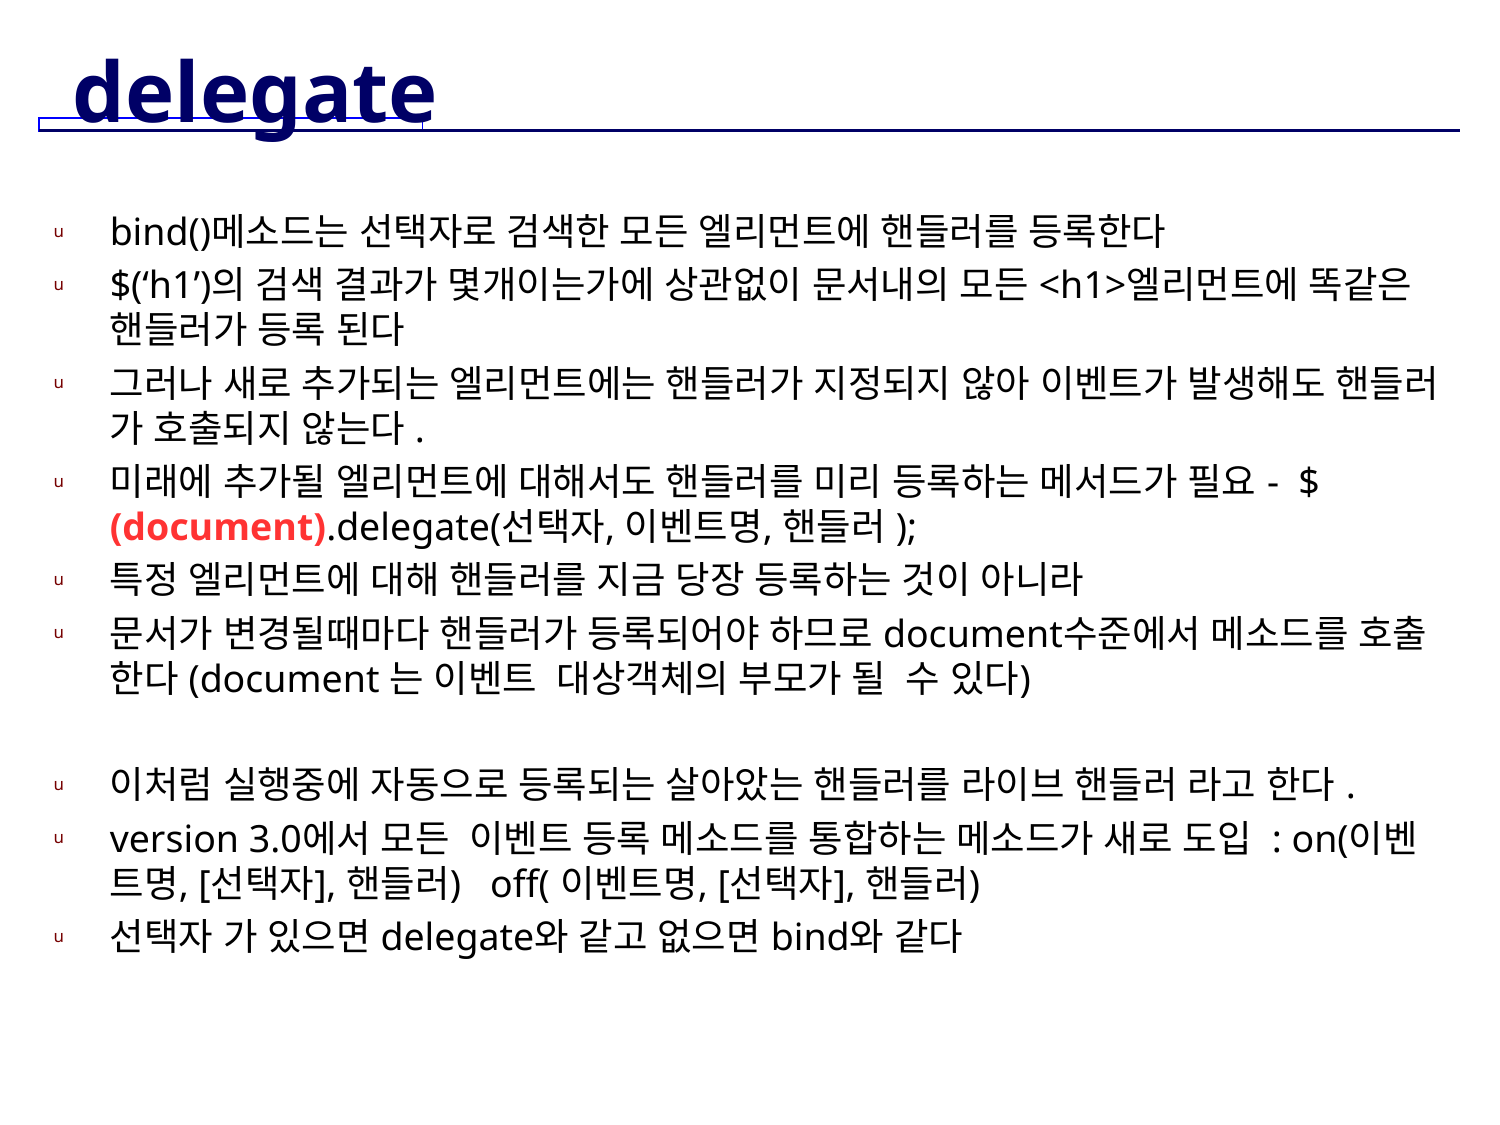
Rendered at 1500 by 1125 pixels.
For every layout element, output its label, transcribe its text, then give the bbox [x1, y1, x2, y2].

title delegate [58, 31, 1077, 110]
list bind()메소드는 선택자로 검색한 모든 엘리먼트에 핸들러를 등록한다 $(‘h1’)의 검색 결과가 몇개이는가에 상관없이 문서내의 모든 <h1>엘리먼트에 똑같은 핸들러가 등록 된다 그러나 새로 추가되는 엘리먼트에는 핸들러가 지정되지 않아 이벤트가 발생해도 핸들러가 호출되지 않는다 . 미래에 추가될 엘리먼트에 대해서도 핸들러를 미리 등록하는 메서드가 필요 - $(document).delegate(선택자, 이벤트명, 핸들러 ); 특정 엘리먼트에 대해 핸들러를 지금 당장 등록하는 것이 아니라 문서가 변경될때마다 핸들러가 등록되어야 하므로 document수준에서 메소드를 호출한다 (document 는 이벤트 대상객체의 부모가 될 수 있다) 이처럼 실행중에 자동으로 등록되는 살아았는 핸들러를 라이브 핸들러 라고 한다 . version 3.0에서 모든 이벤트 등록 메소드를 통합하는 메소드가 새로 도입 : on(이벤트명, [선택자], 핸들러) off( 이벤트명, [선택자], 핸들러) 선택자 가 있으면 delegate와 같고 없으면 bind와 같다 [38, 200, 1460, 1057]
